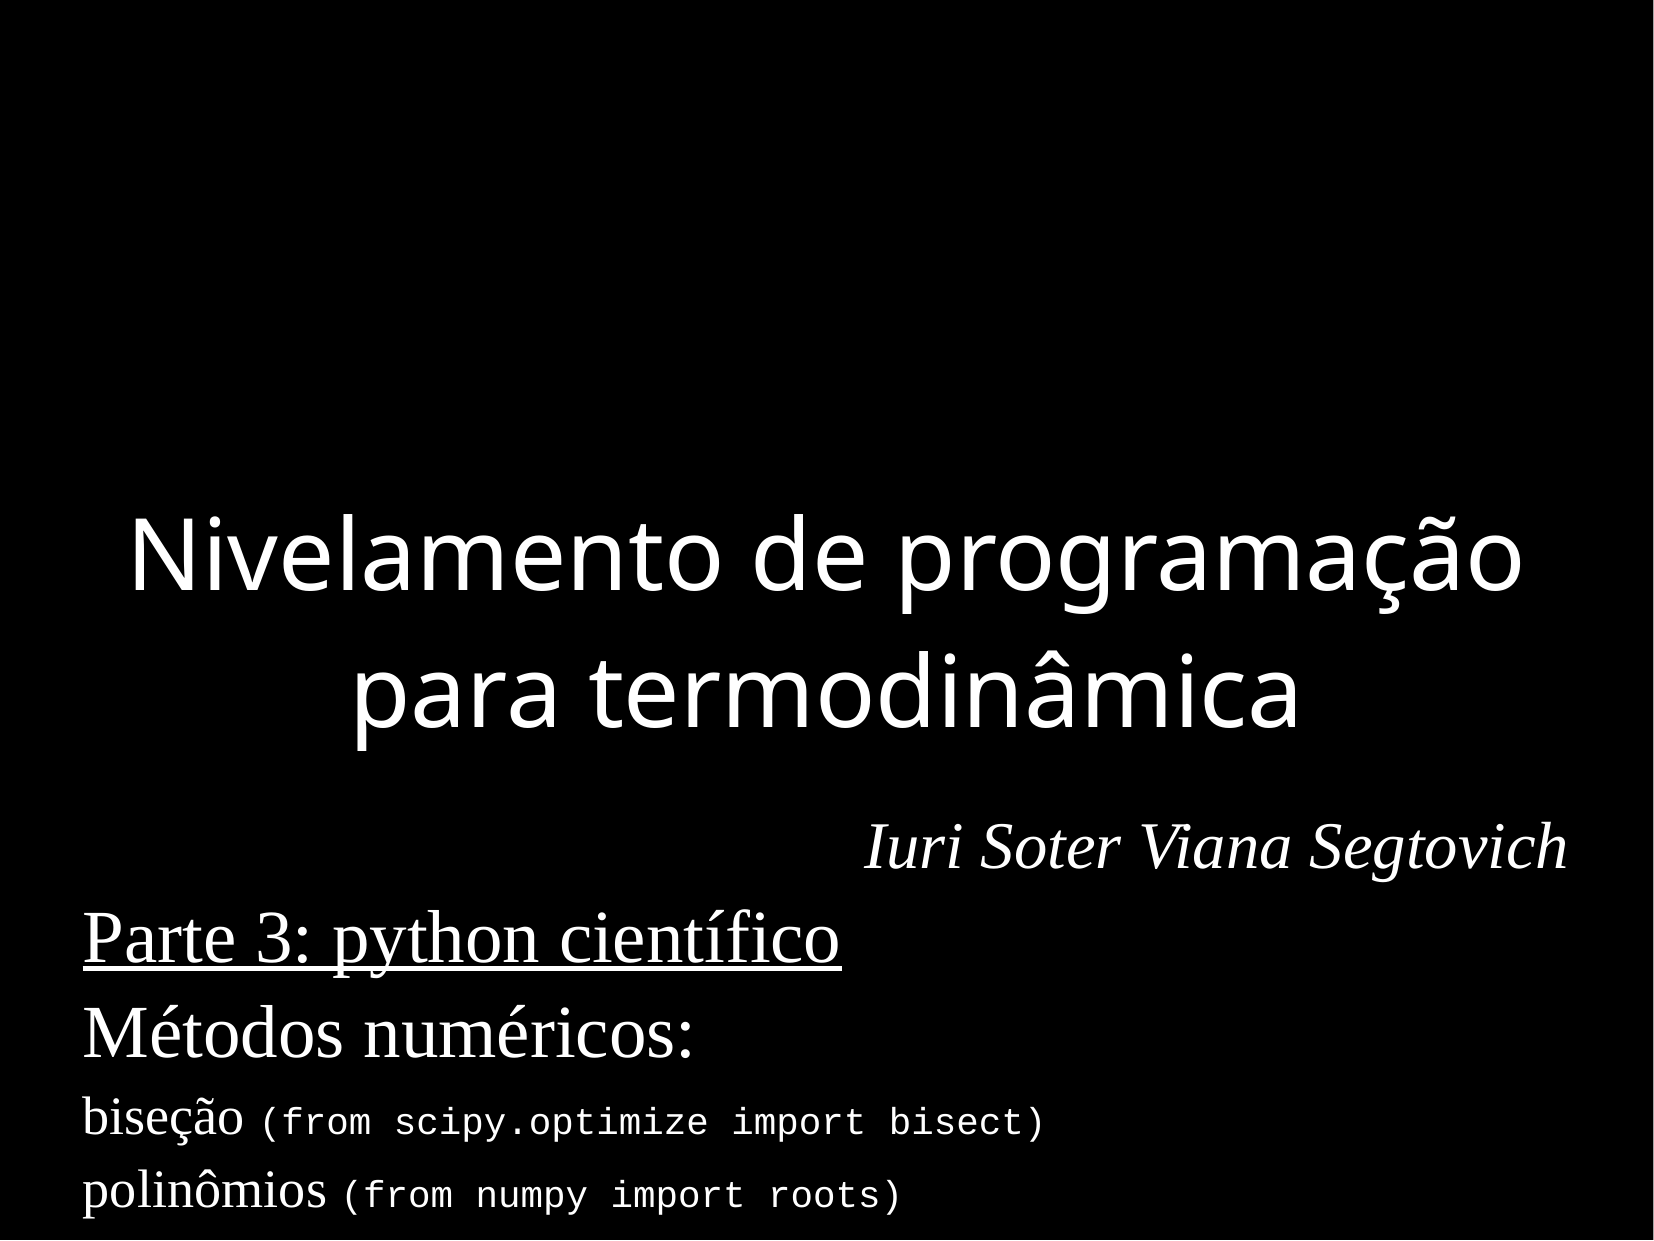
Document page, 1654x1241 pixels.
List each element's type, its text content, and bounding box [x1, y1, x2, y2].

title Nivelamento de programação para termodinâmica [82, 445, 1571, 795]
list Iuri Soter Viana Segtovich Parte 3: python científico Métodos numéricos: biseção (from scipy.optimize import bisect) polinômios (from numpy import roots) [82, 809, 1571, 1241]
